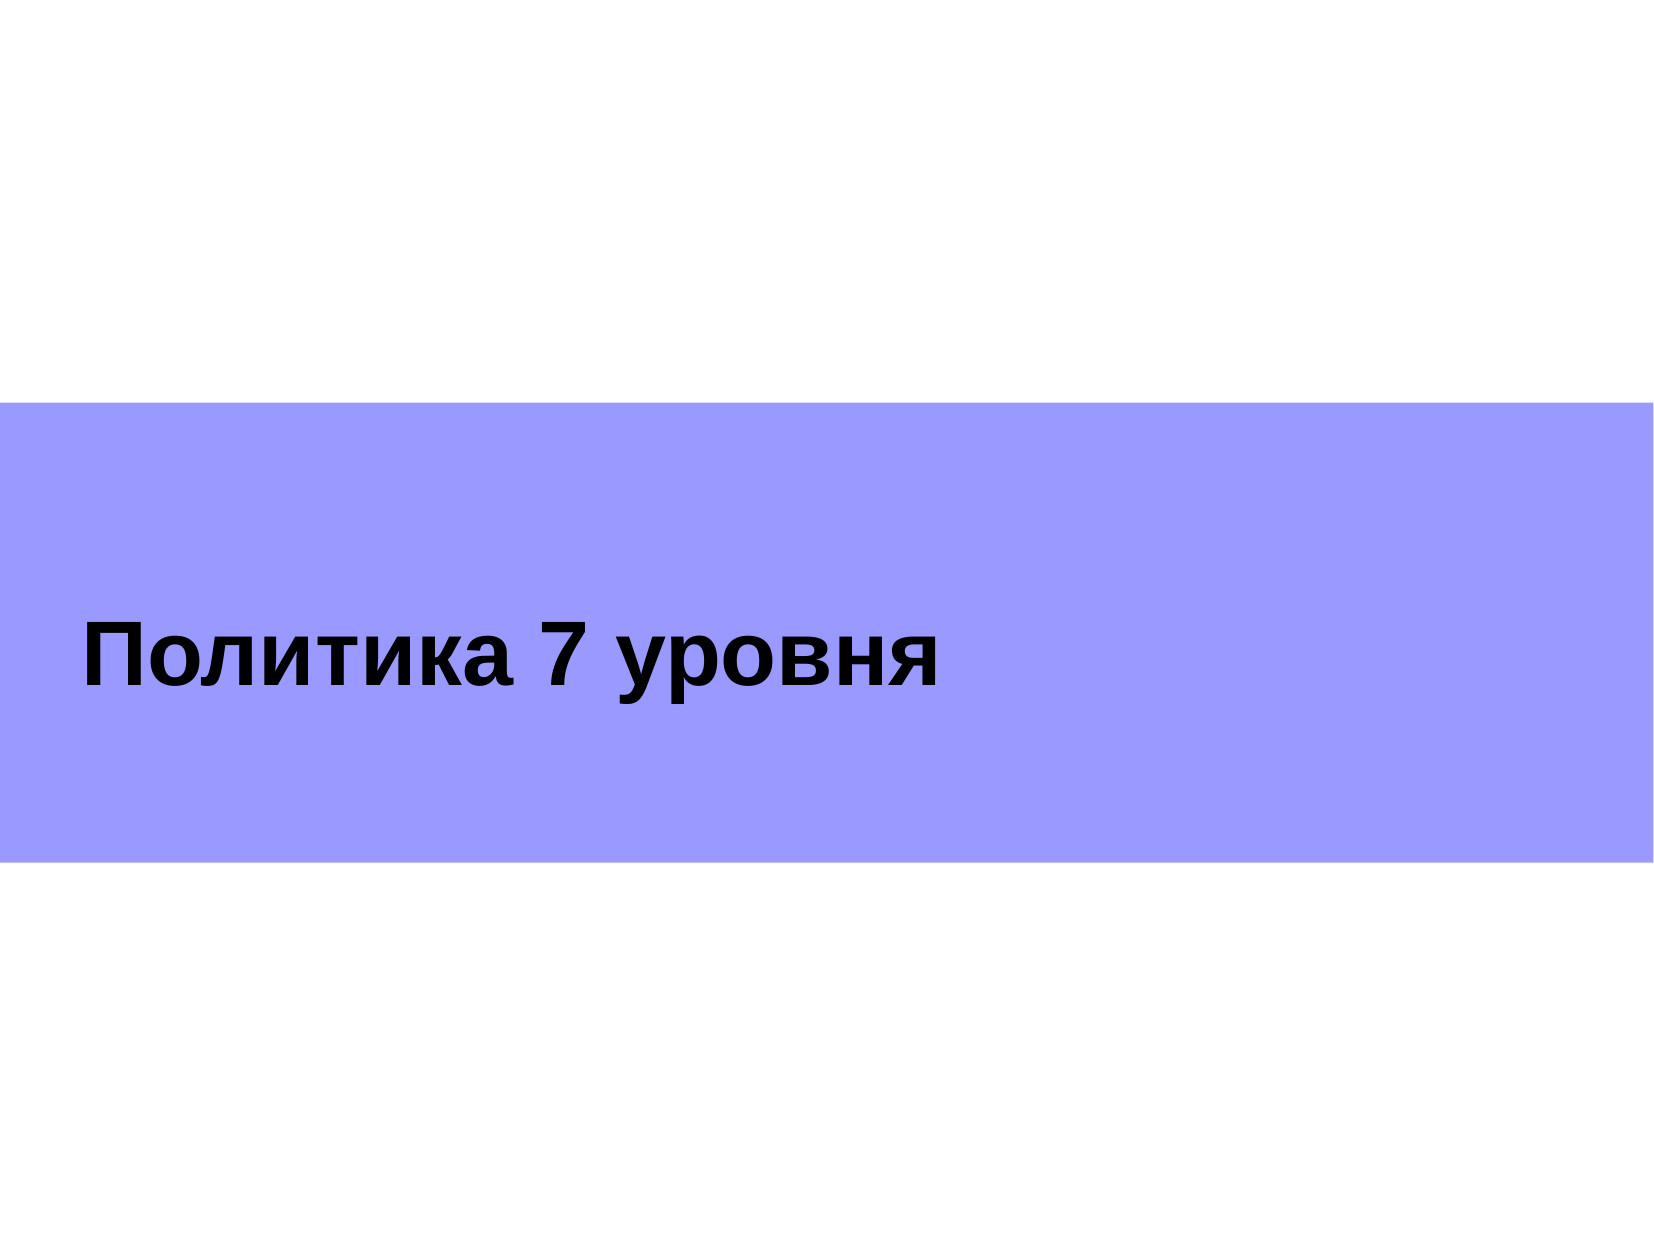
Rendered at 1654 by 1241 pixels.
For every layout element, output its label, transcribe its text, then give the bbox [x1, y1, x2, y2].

text_box Политика 7 уровня [67, 600, 1530, 772]
